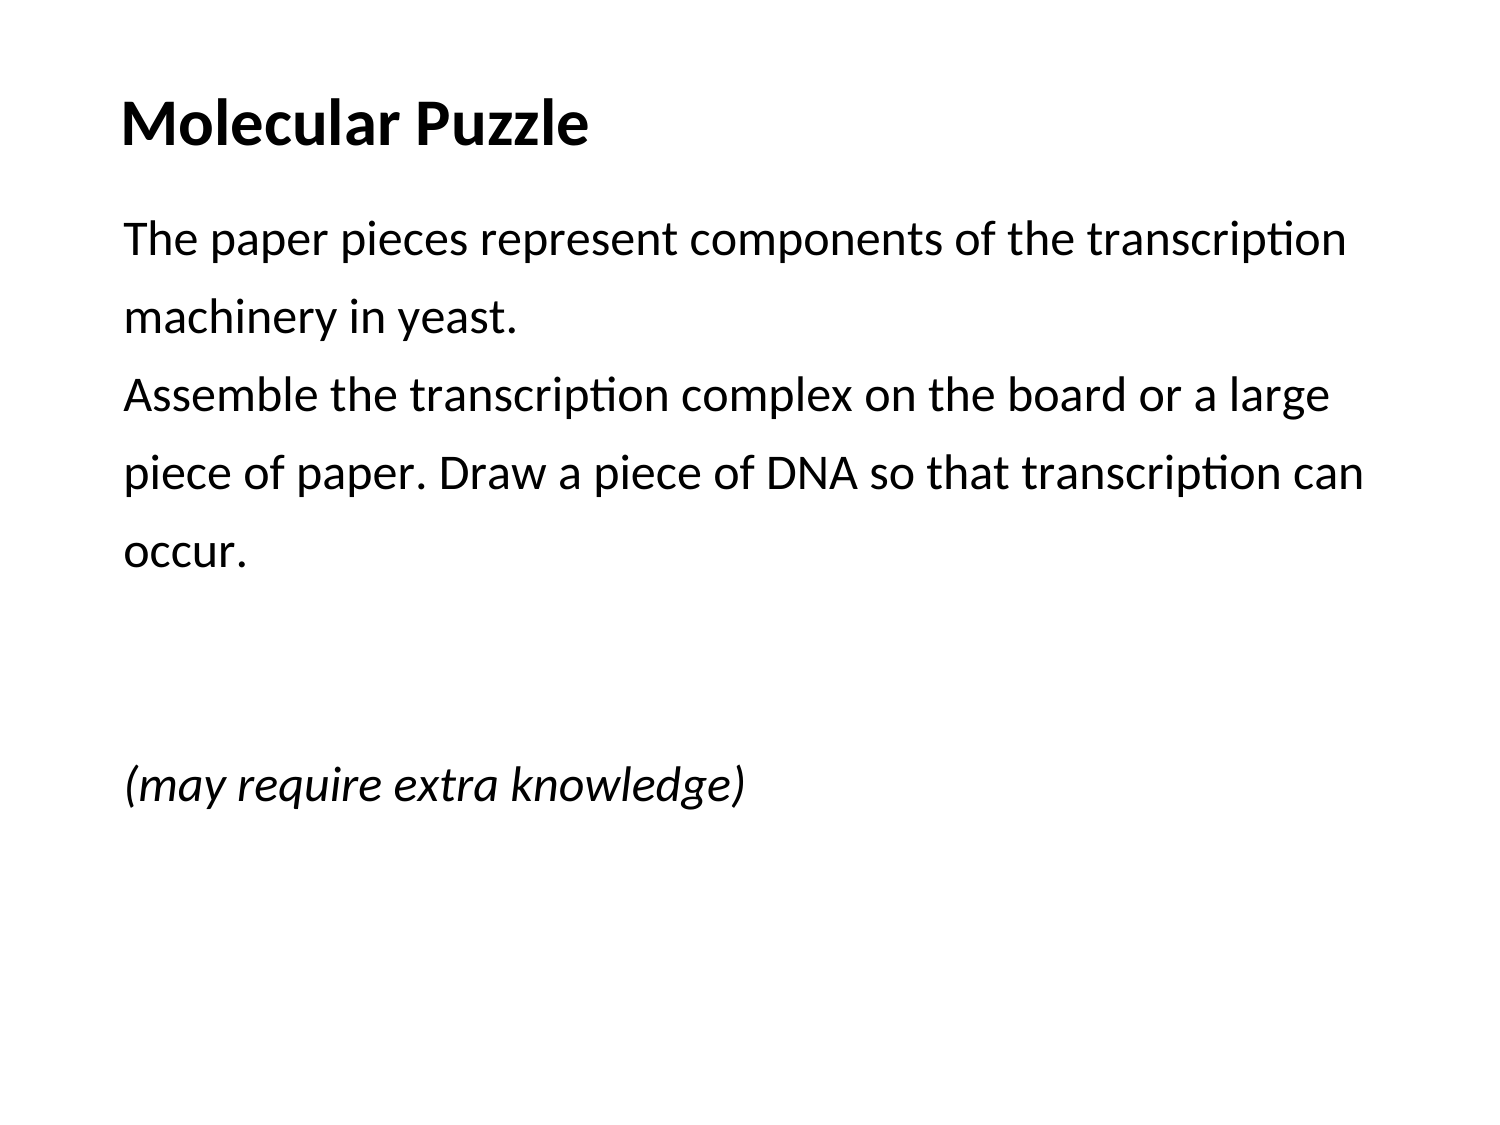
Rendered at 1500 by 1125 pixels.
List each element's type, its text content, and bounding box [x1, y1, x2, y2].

text_box The paper pieces represent components of the transcription machinery in yeast. Assemble the transcription complex on the board or a large piece of paper. Draw a piece of DNA so that transcription can occur. (may require extra knowledge) [108, 179, 1456, 824]
text_box Molecular Puzzle [104, 71, 1427, 167]
